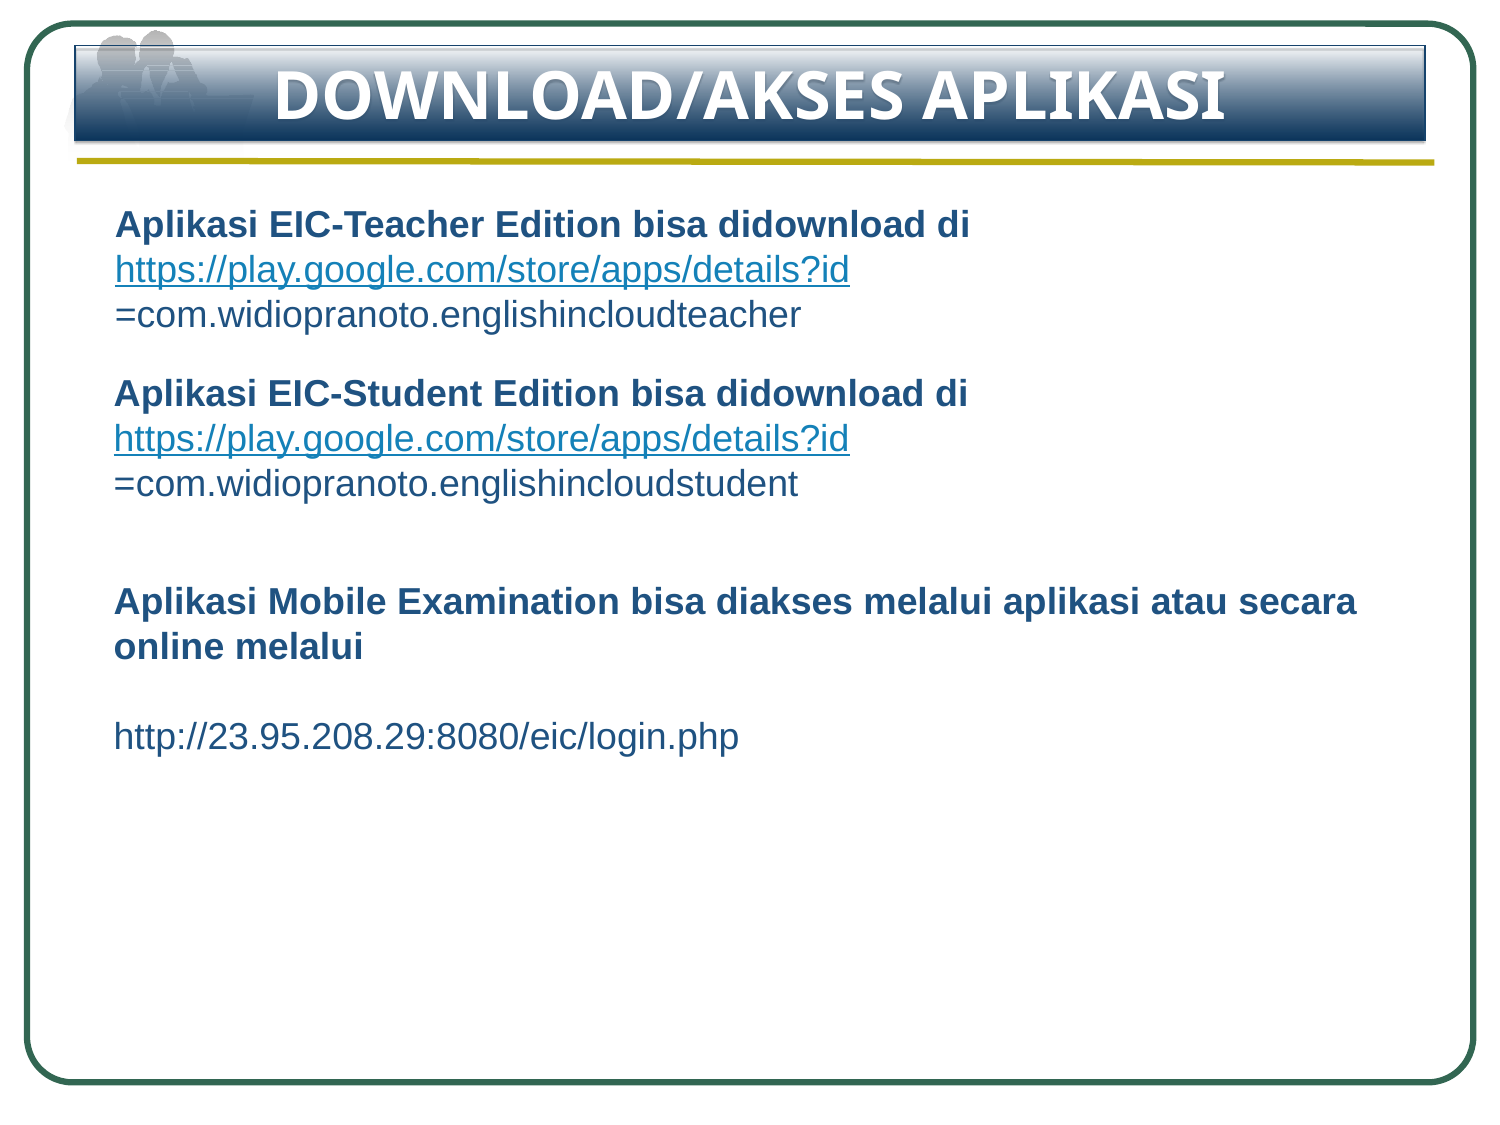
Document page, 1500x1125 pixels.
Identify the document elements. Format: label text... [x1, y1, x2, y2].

text_box DOWNLOAD/AKSES APLIKASI [74, 45, 1425, 141]
text_box Aplikasi EIC-Teacher Edition bisa didownload di https://play.google.com/store/apps/details?id=com.widiopranoto.englishincloudteacher [99, 192, 1400, 343]
text_box Aplikasi EIC-Student Edition bisa didownload di https://play.google.com/store/apps/details?id=com.widiopranoto.englishincloudstudent [99, 361, 1399, 512]
text_box Aplikasi Mobile Examination bisa diakses melalui aplikasi atau secara online melalui http://23.95.208.29:8080/eic/login.php [98, 569, 1374, 765]
